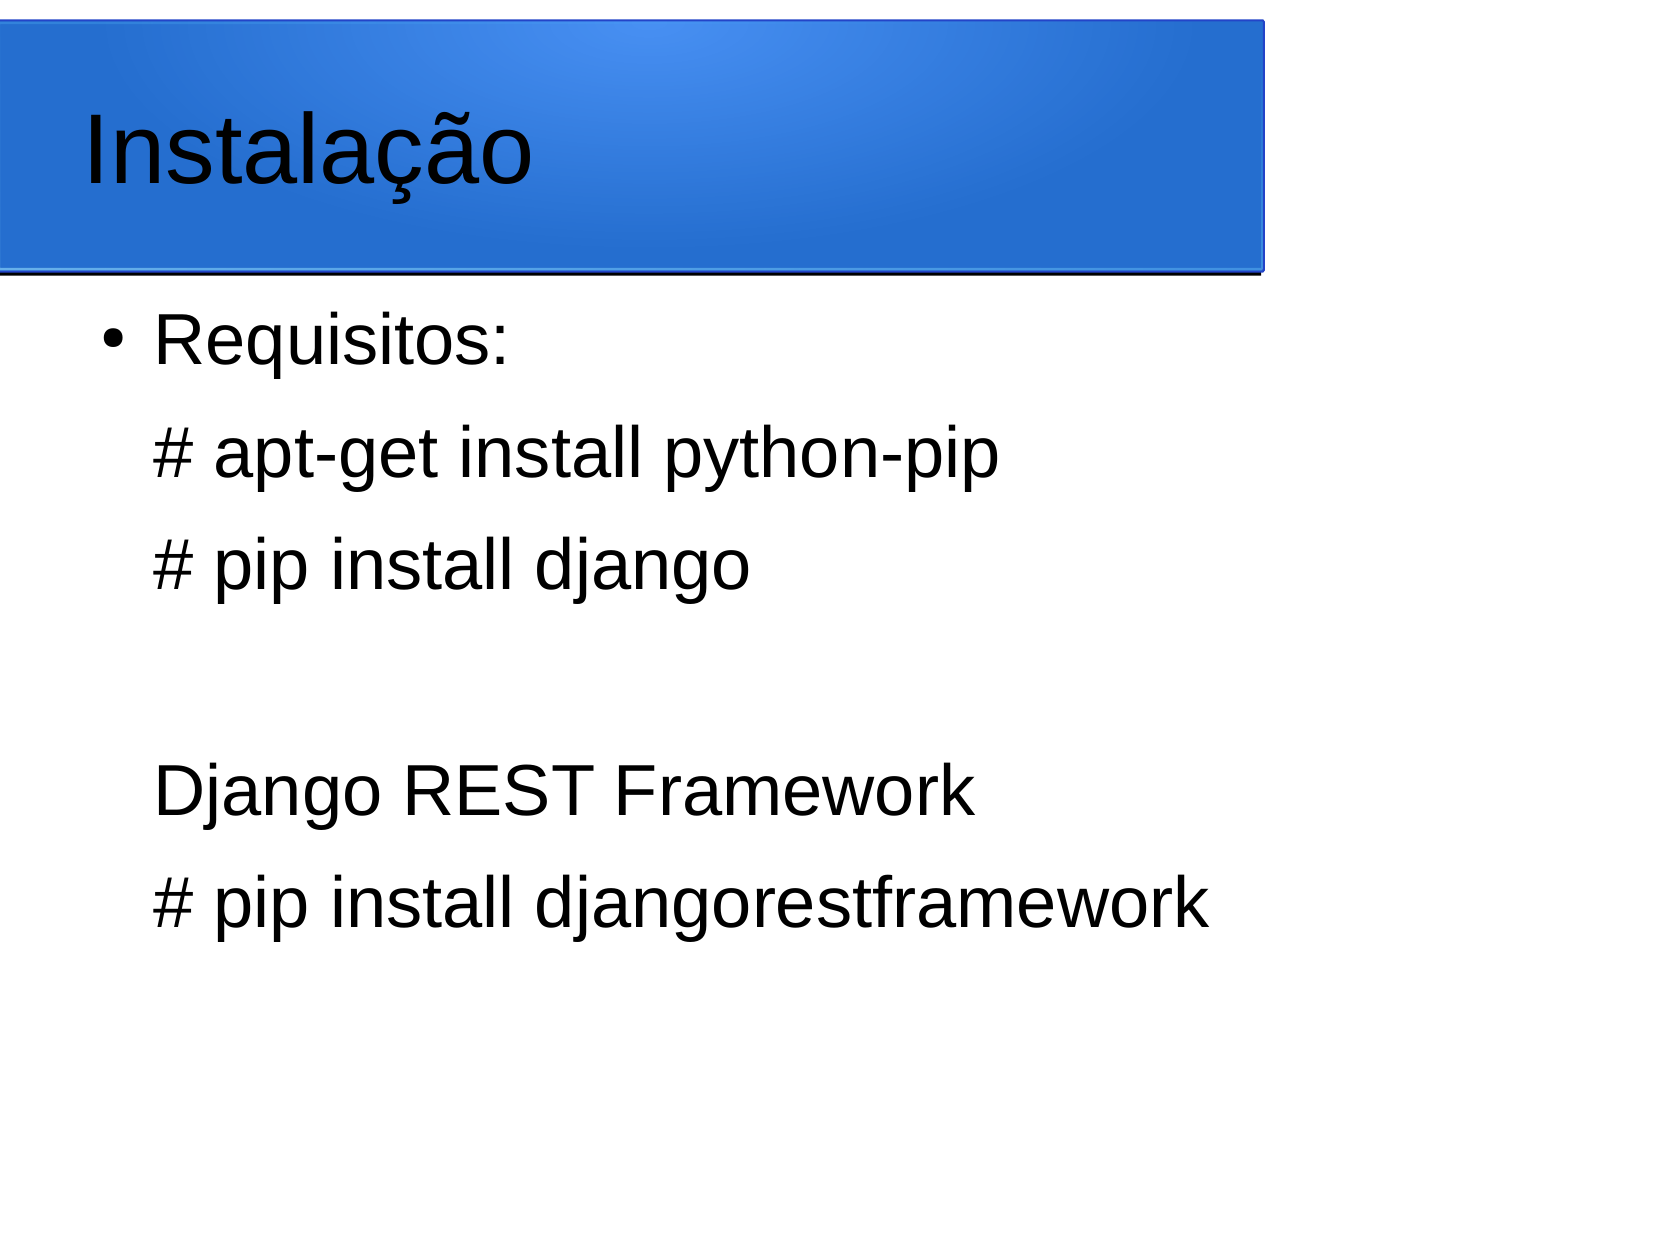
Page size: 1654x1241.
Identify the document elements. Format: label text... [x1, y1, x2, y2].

title Instalação [82, 47, 1235, 252]
list Requisitos: # apt-get install python-pip # pip install django Django REST Framework # pip install djangorestframework [82, 299, 1571, 1019]
